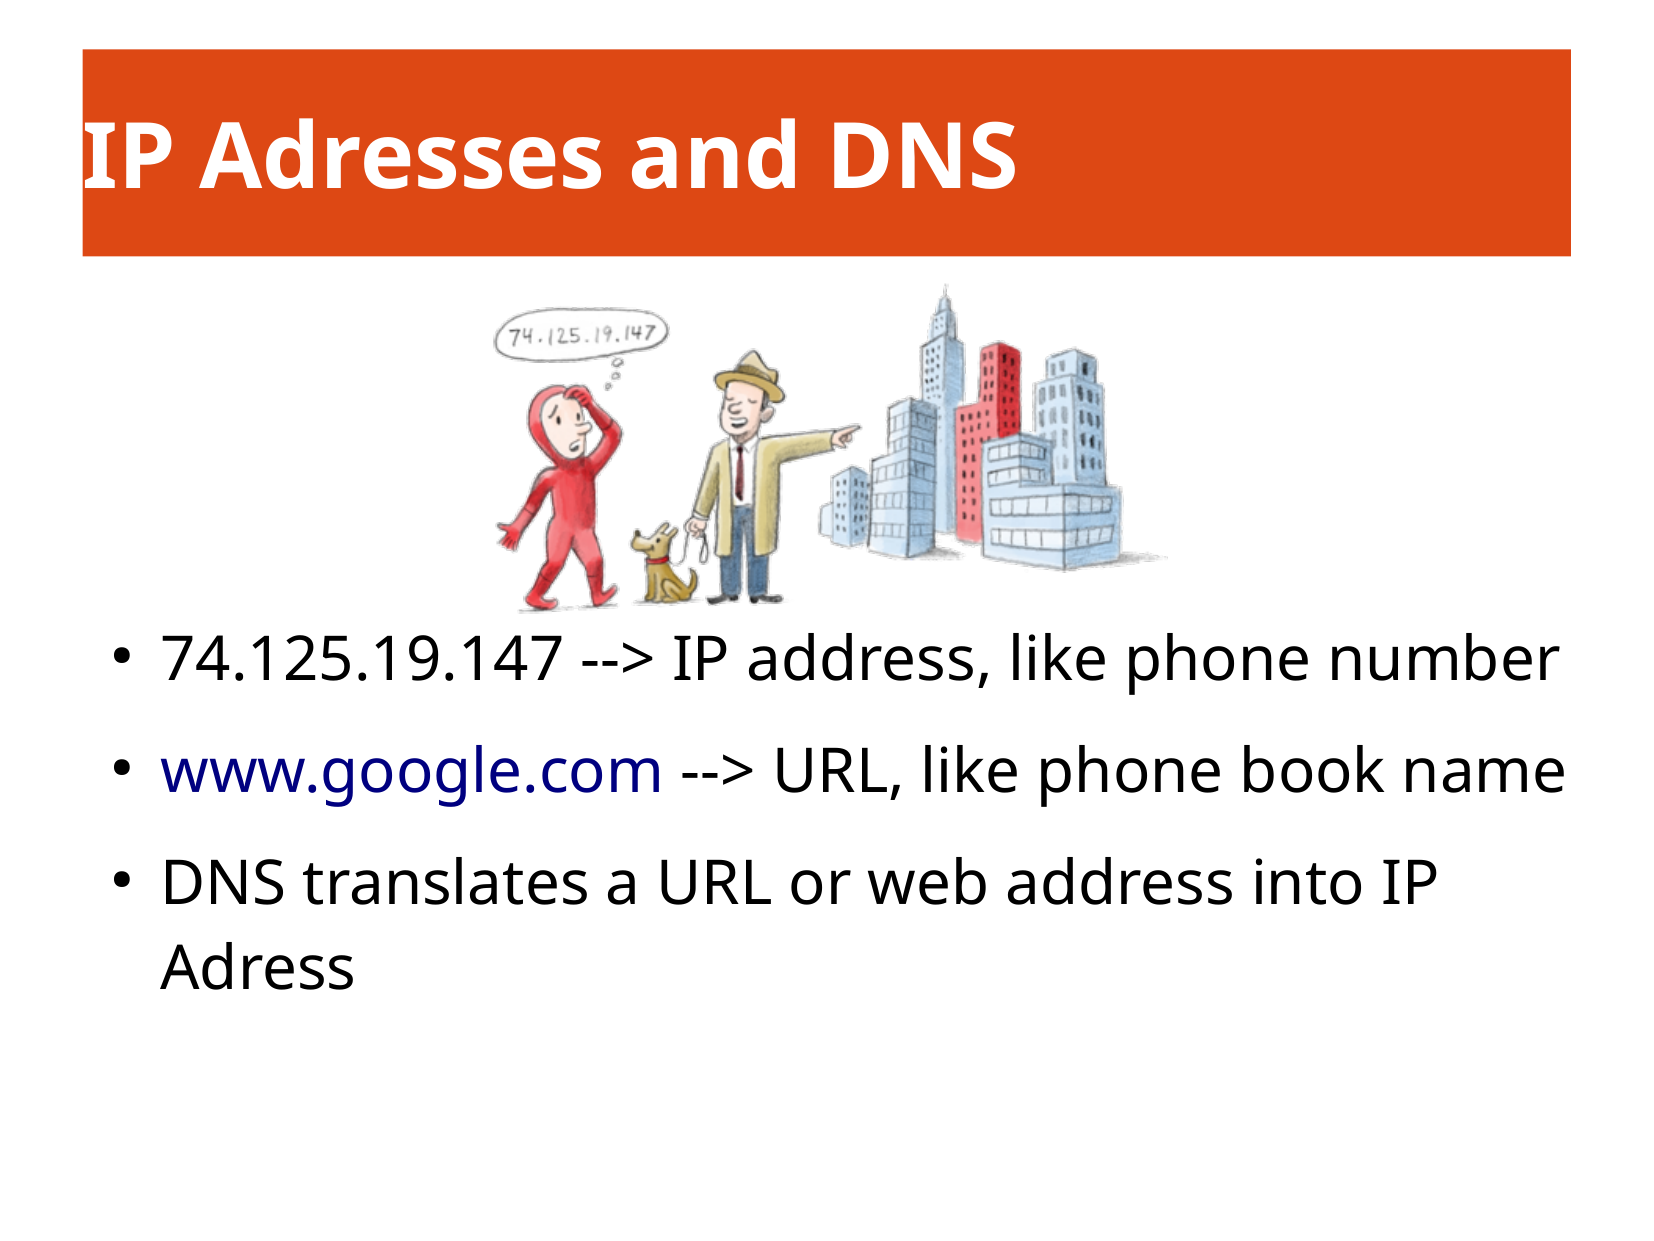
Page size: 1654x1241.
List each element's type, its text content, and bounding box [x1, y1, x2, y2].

picture [491, 283, 1174, 615]
title IP Adresses and DNS [82, 49, 1571, 257]
list 74.125.19.147 --> IP address, like phone number www.google.com --> URL, like phone book name DNS translates a URL or web address into IP Adress [94, 614, 1583, 1170]
